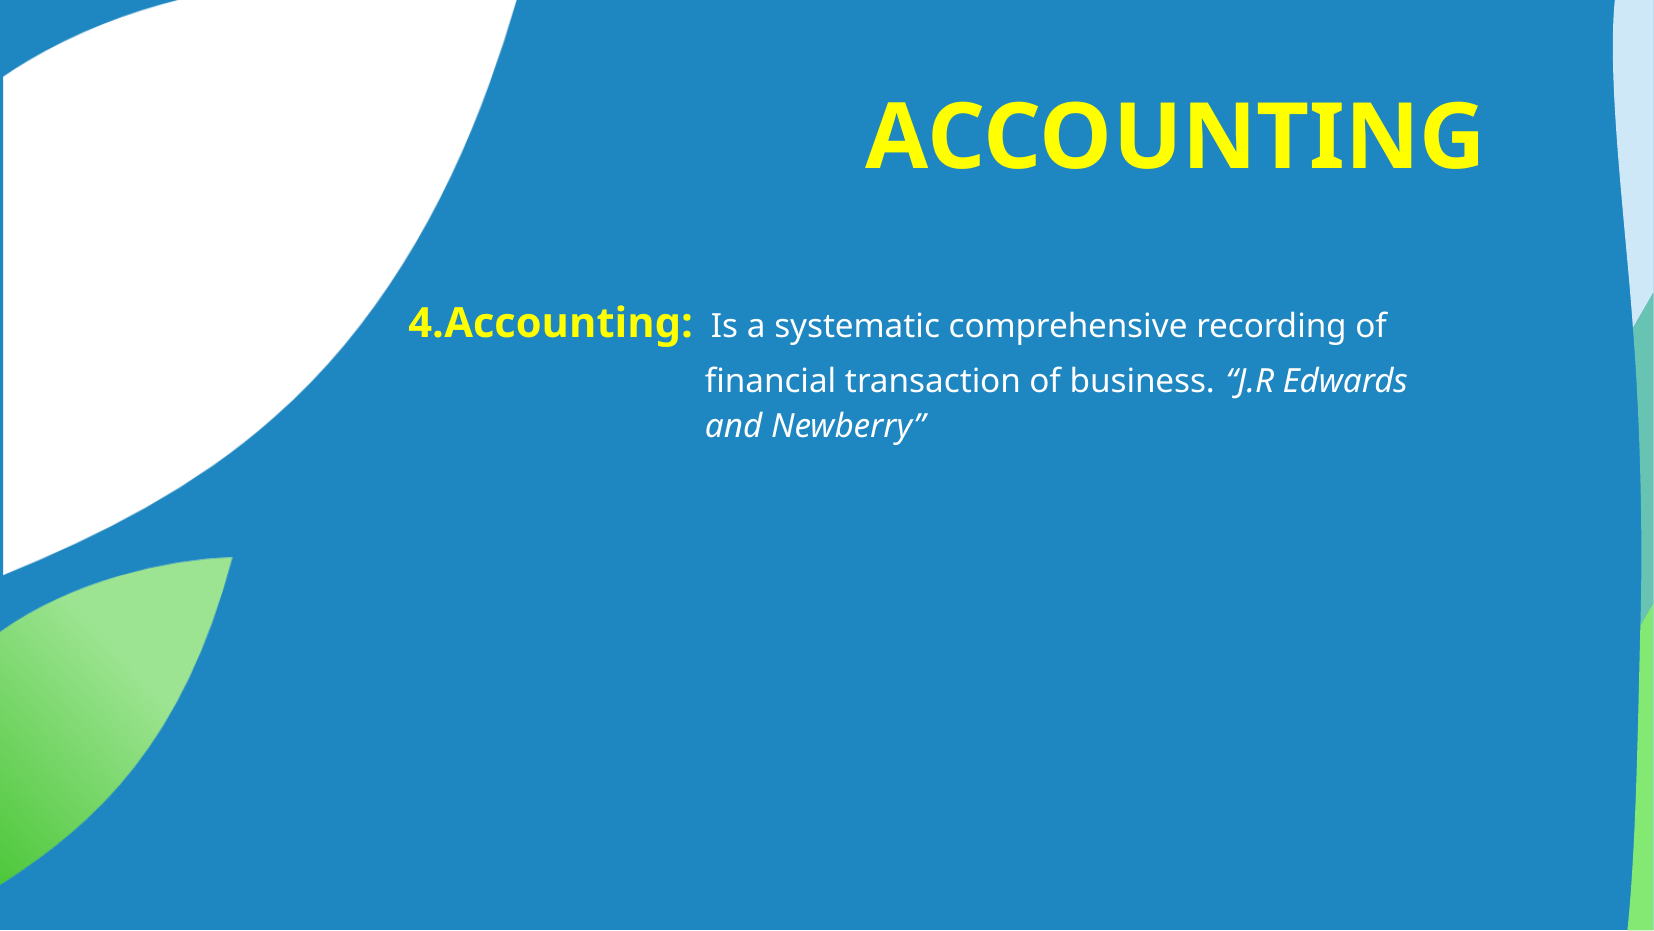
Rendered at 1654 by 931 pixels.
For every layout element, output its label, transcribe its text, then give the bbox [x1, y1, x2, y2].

title ACCOUNTING [375, 59, 1622, 207]
picture [0, 0, 517, 885]
list 4.Accounting: Is a systematic comprehensive recording of financial transaction of business. “J.R Edwards and Newberry” [337, 265, 1584, 827]
